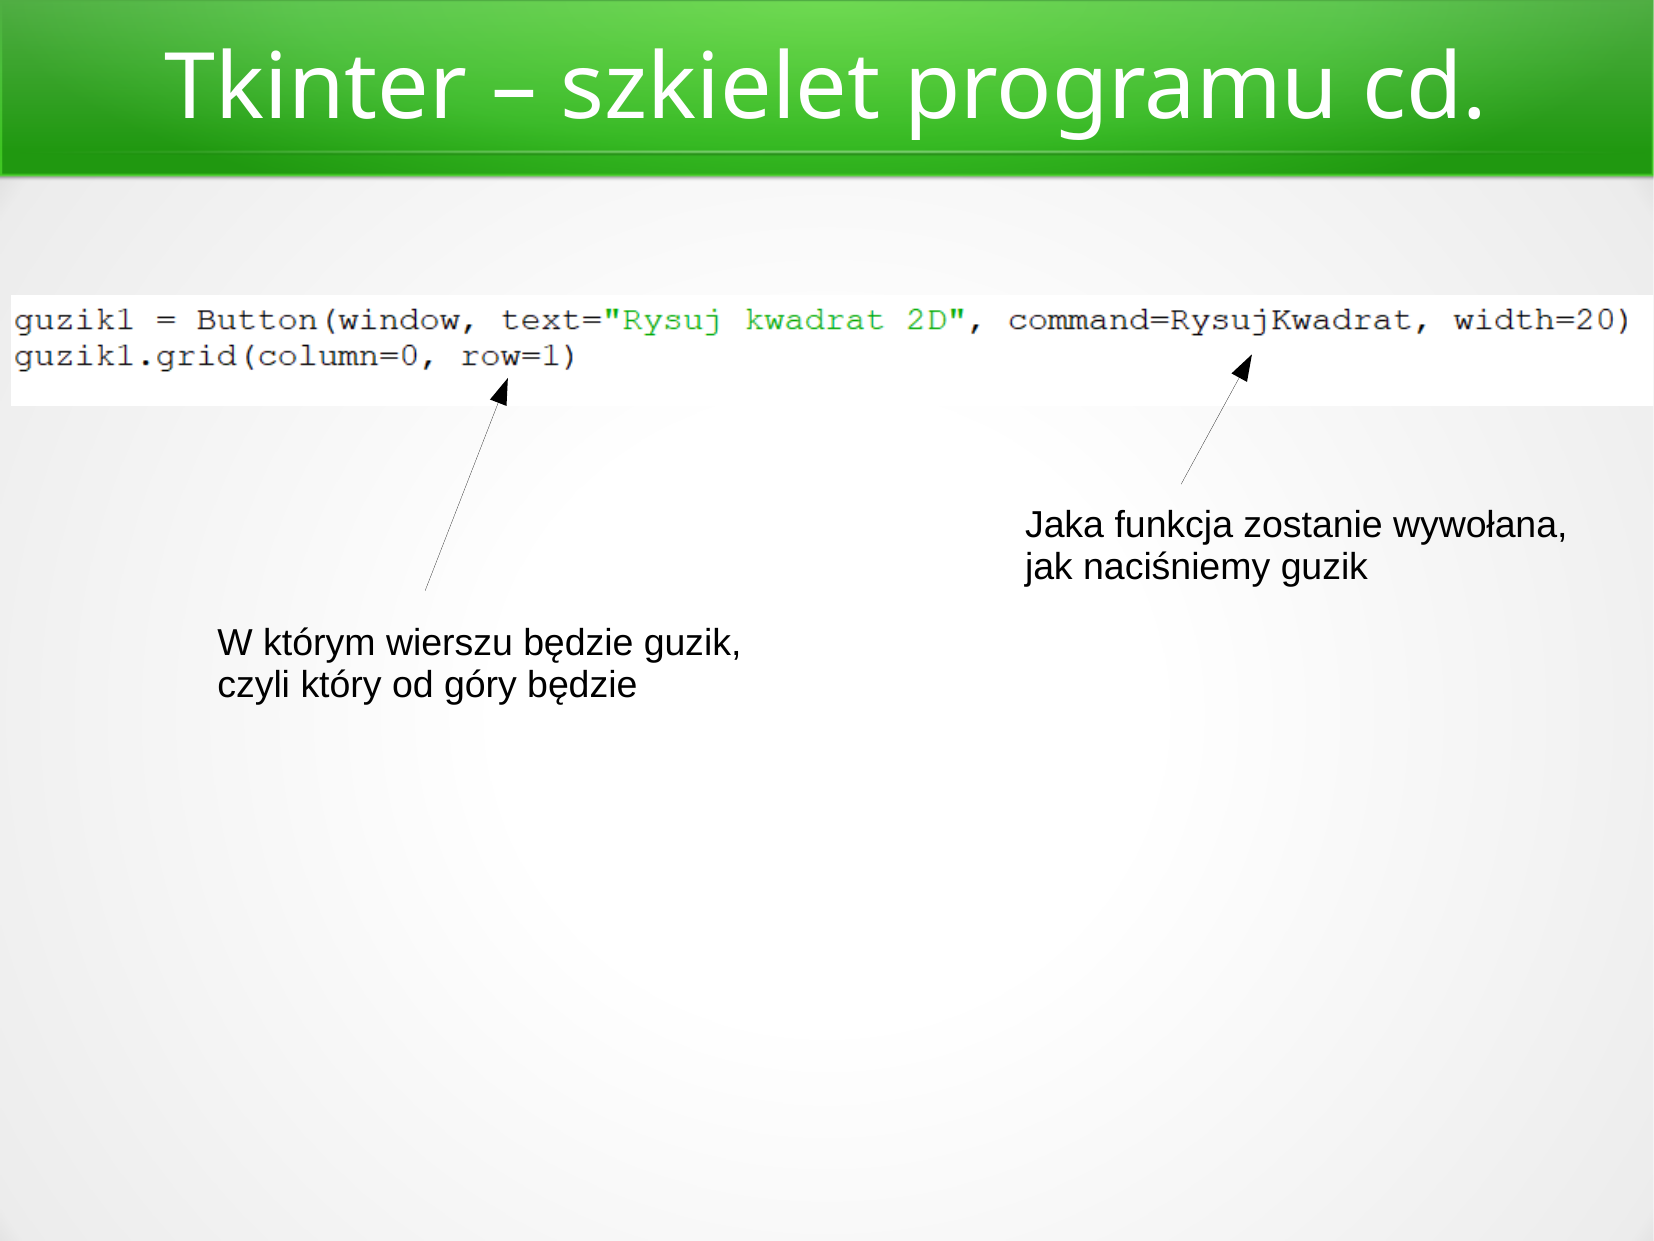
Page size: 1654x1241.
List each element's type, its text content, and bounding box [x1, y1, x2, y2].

text_box W którym wierszu będzie guzik, czyli który od góry będzie [202, 614, 757, 713]
picture [0, 0, 1654, 1241]
title Tkinter – szkielet programu cd. [82, 11, 1571, 154]
text_box Jaka funkcja zostanie wywołana, jak naciśniemy guzik [1010, 496, 1583, 595]
